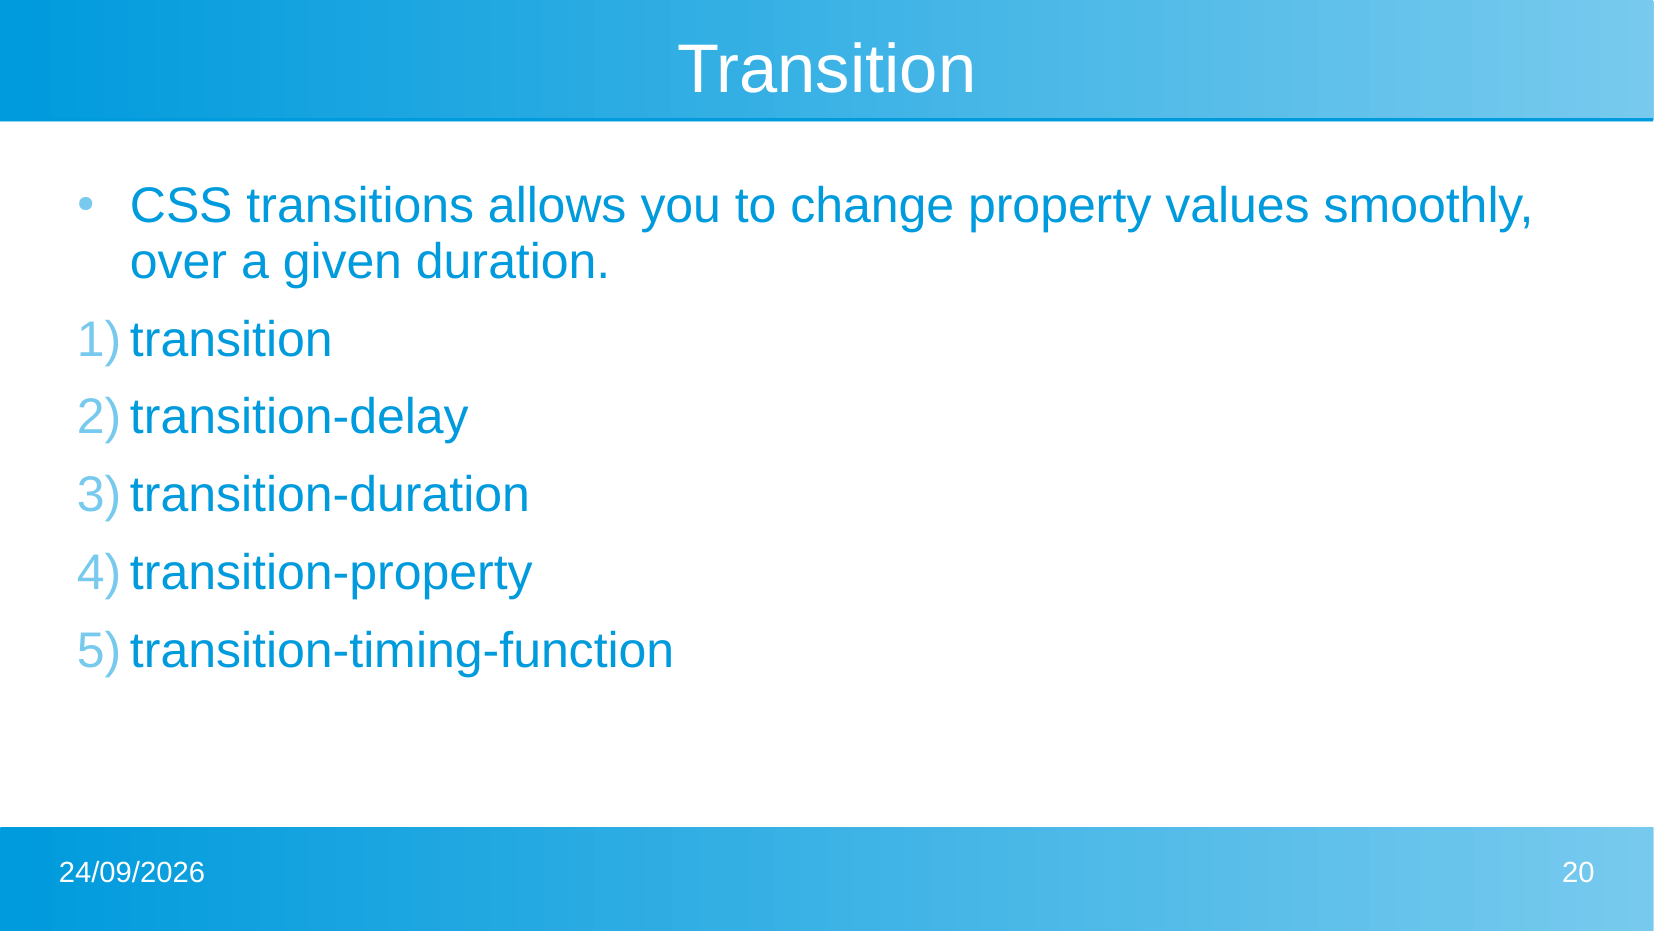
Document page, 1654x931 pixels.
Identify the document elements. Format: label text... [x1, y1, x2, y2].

title Transition [59, 29, 1595, 108]
list CSS transitions allows you to change property values smoothly, over a given duration. transition transition-delay transition-duration transition-property transition-timing-function [59, 177, 1595, 768]
